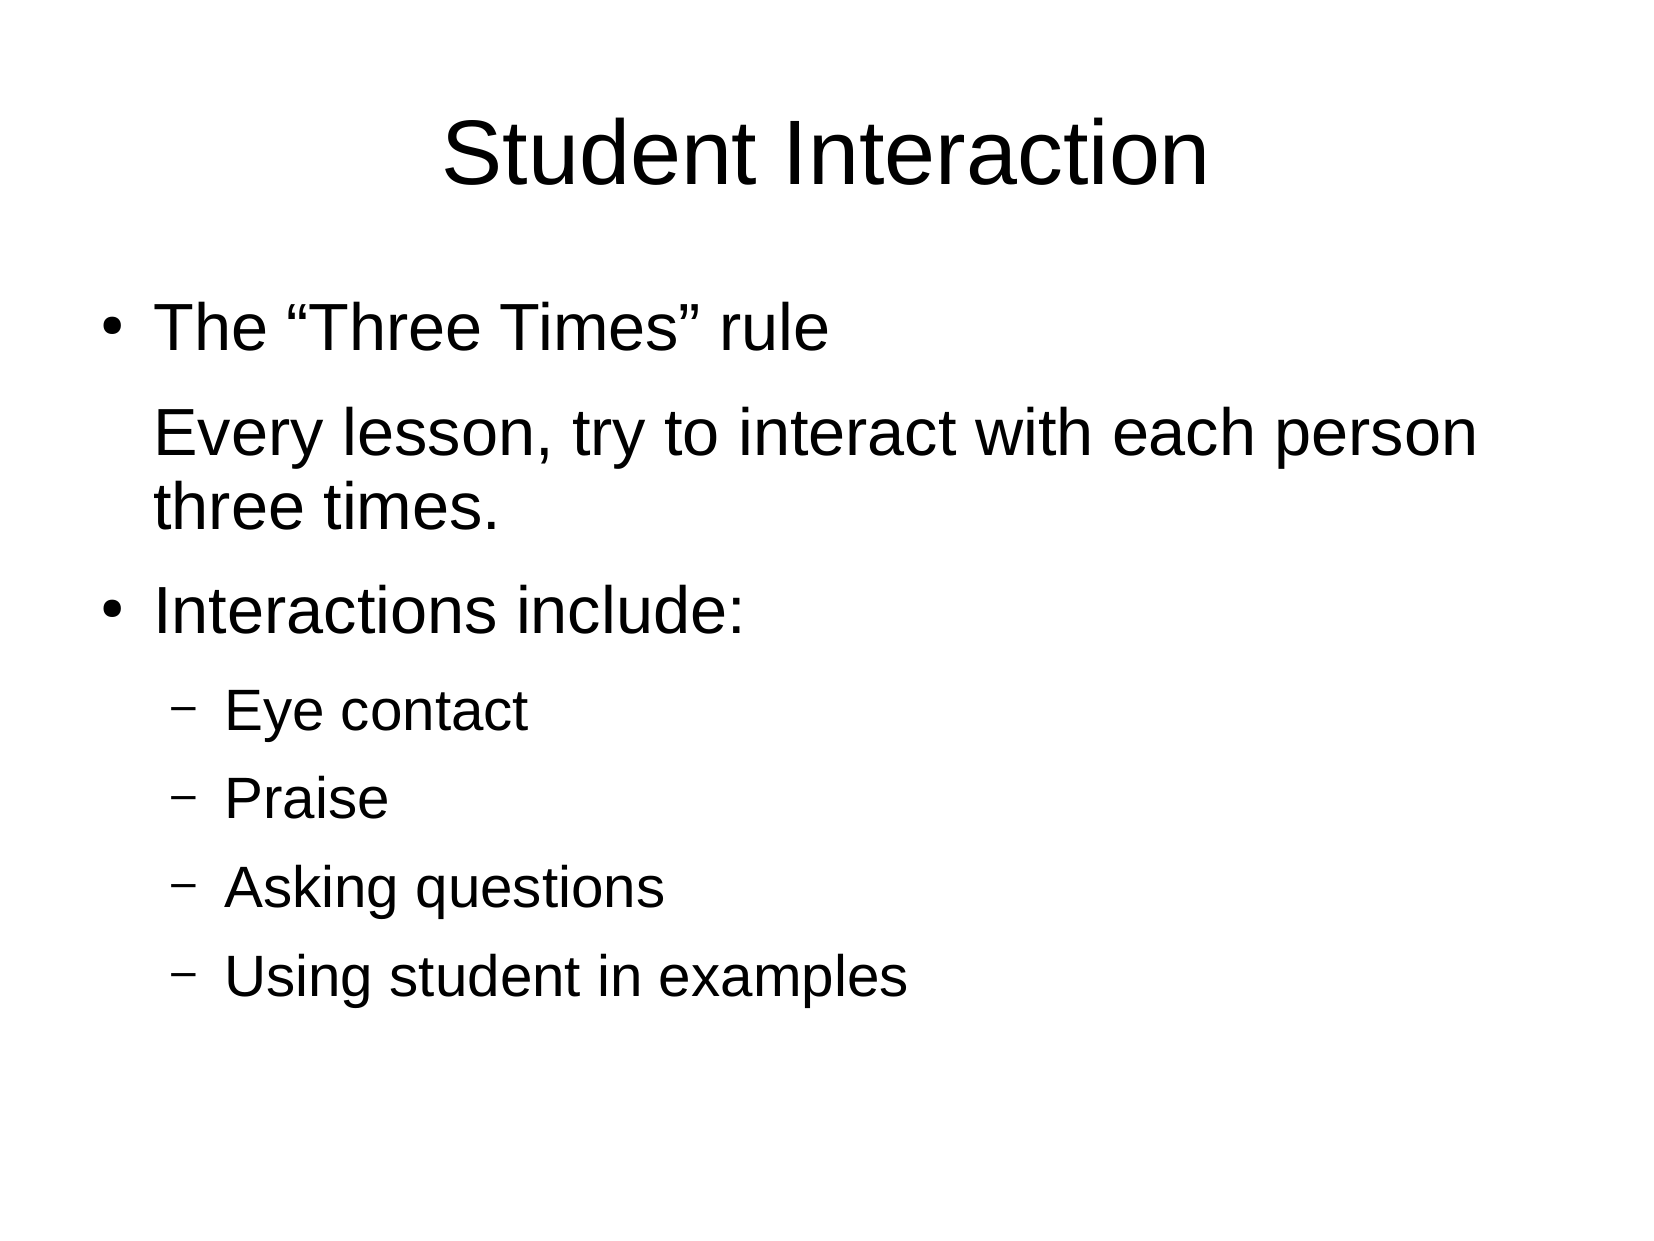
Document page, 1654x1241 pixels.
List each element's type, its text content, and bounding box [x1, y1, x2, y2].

list The “Three Times” rule Every lesson, try to interact with each person three times. Interactions include: Eye contact Praise Asking questions Using student in examples [82, 290, 1571, 1109]
title Student Interaction [82, 49, 1571, 257]
